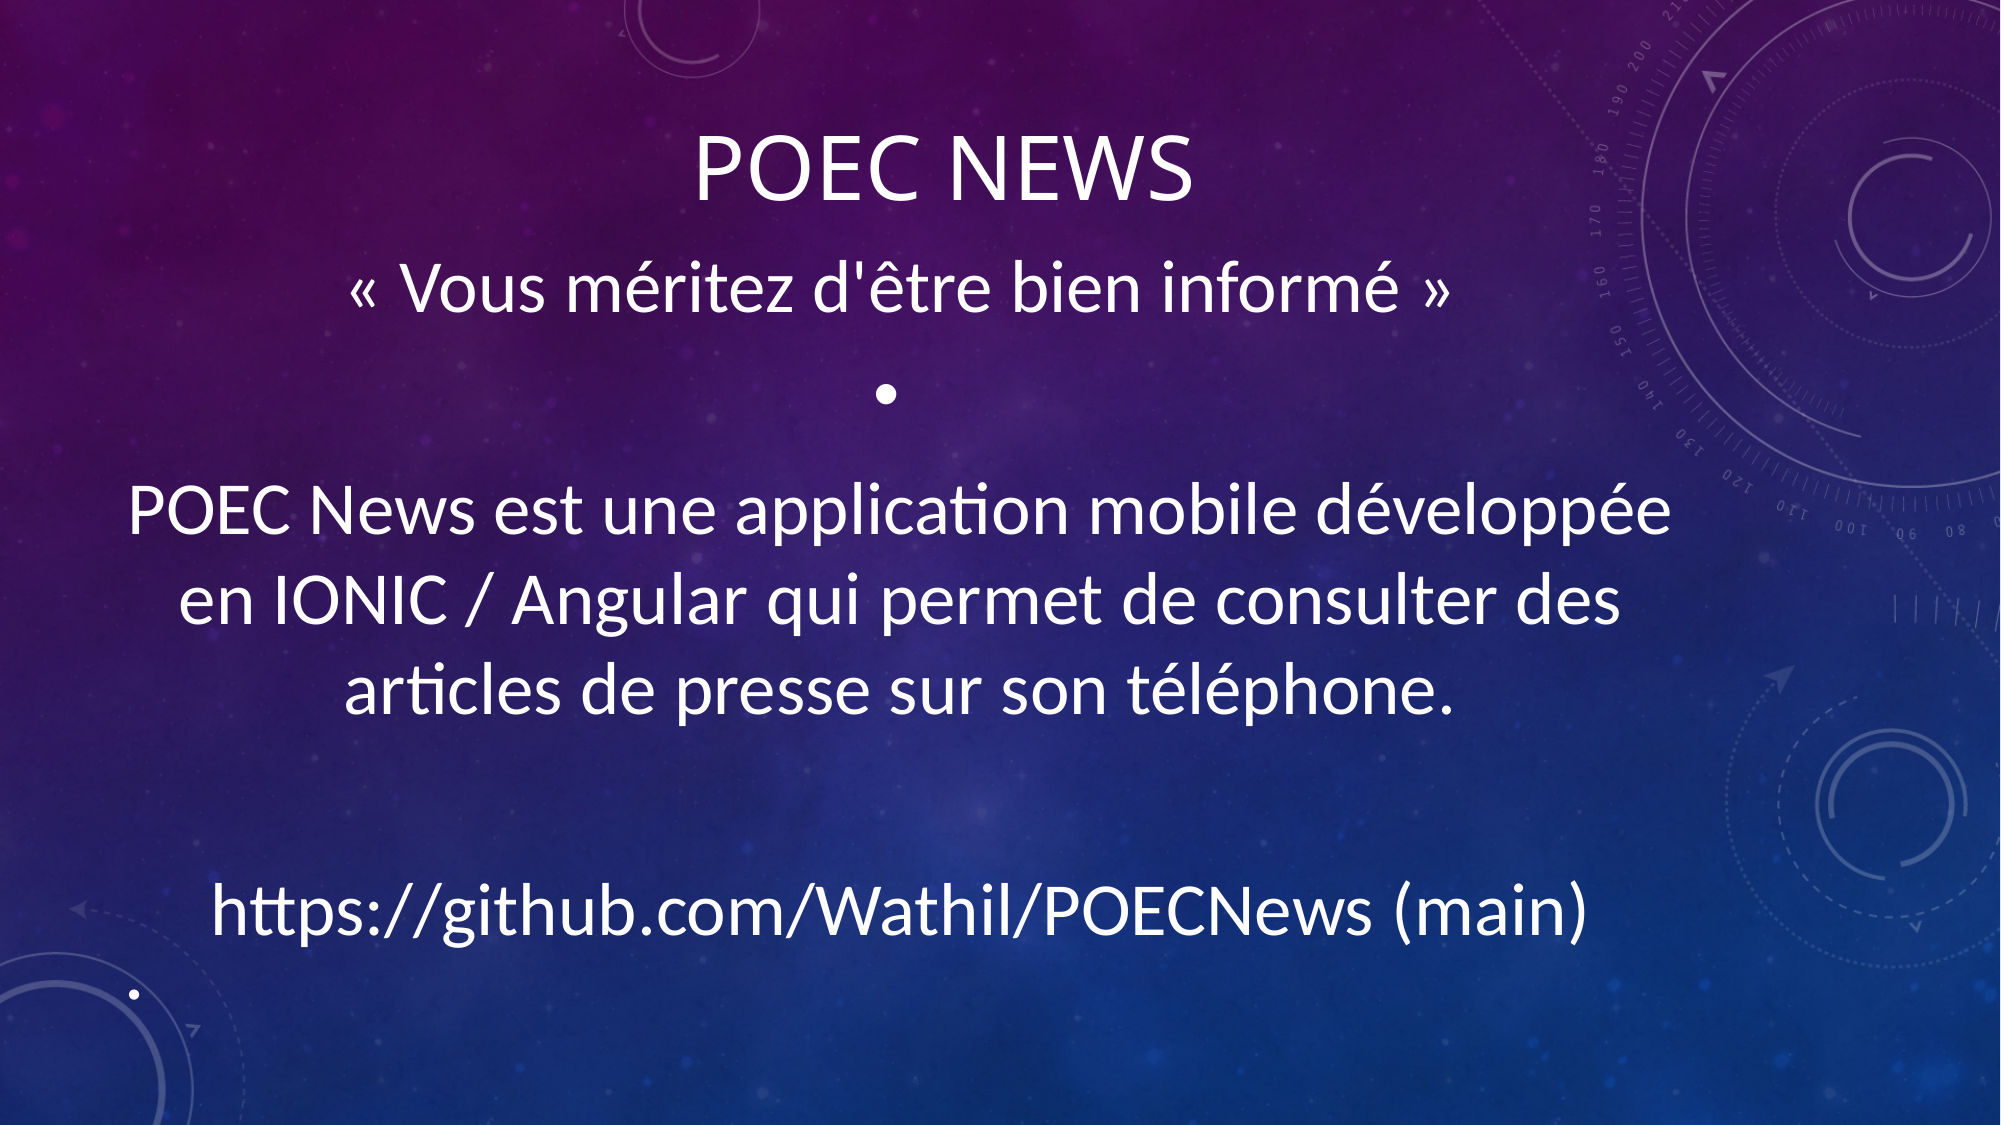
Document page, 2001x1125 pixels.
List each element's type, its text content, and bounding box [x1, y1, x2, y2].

list « Vous méritez d'être bien informé » POEC News est une application mobile développée en IONIC / Angular qui permet de consulter des articles de presse sur son téléphone. https://github.com/Wathil/POECNews (main) [112, 229, 1775, 1009]
title POEC News [112, 99, 1775, 229]
